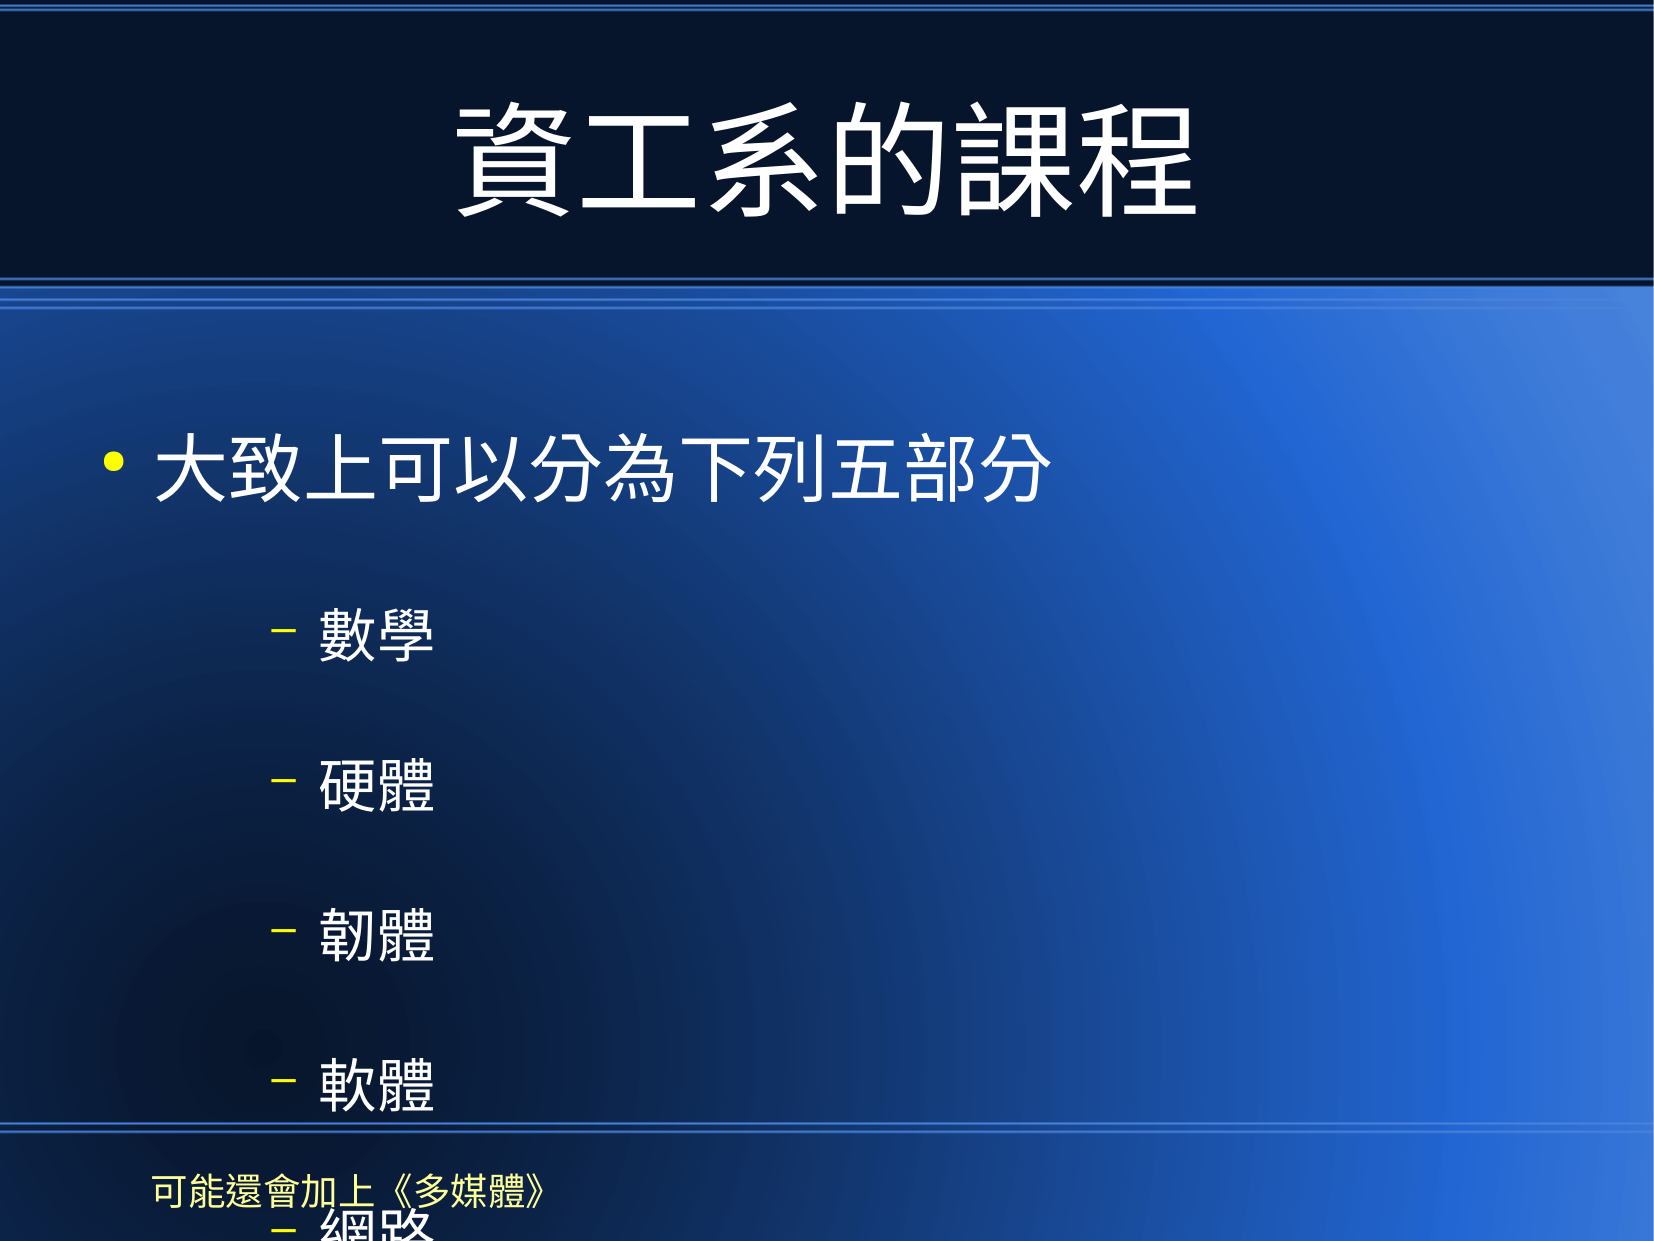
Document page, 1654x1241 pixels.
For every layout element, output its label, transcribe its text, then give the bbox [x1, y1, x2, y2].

title 資工系的課程 [82, 49, 1571, 257]
picture [0, 0, 1654, 1241]
list 大致上可以分為下列五部分 數學 硬體 韌體 軟體 網路 [82, 355, 1571, 1241]
text_box 可能還會加上《多媒體》 [135, 1154, 578, 1217]
